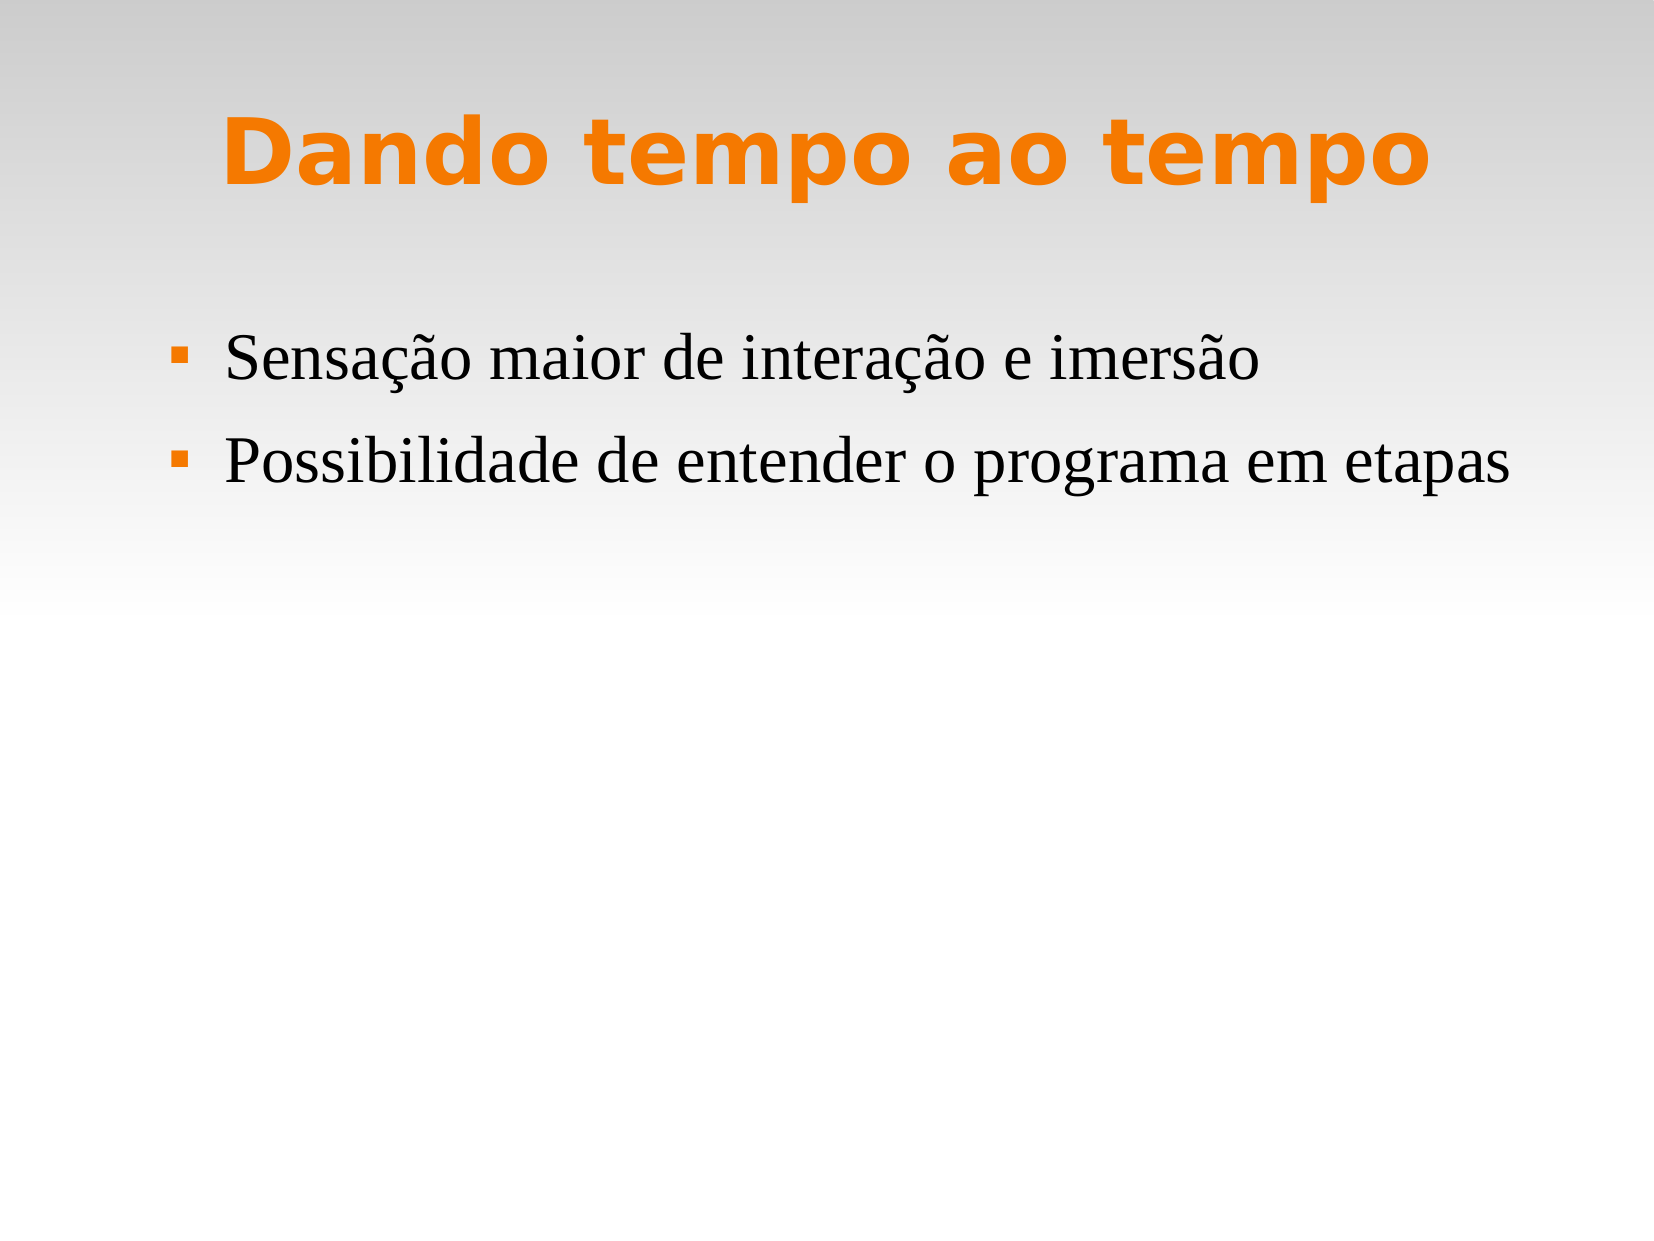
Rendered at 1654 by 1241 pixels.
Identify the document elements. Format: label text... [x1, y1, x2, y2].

list Sensação maior de interação e imersão Possibilidade de entender o programa em etapas [82, 319, 1571, 1139]
title Dando tempo ao tempo [82, 49, 1571, 257]
